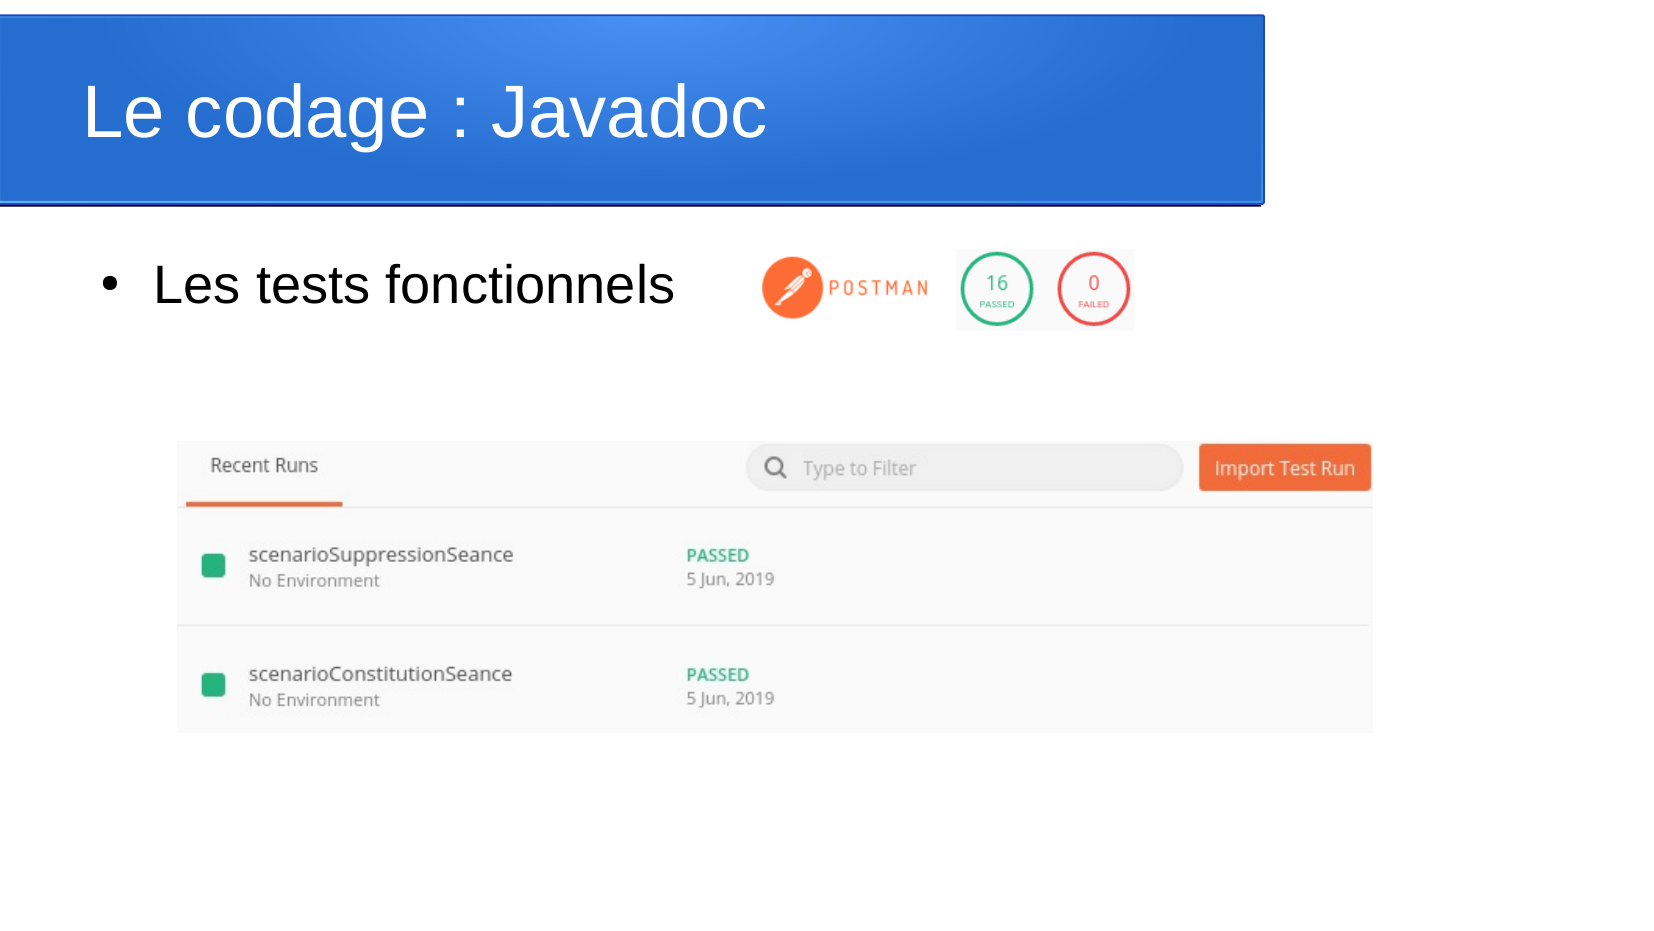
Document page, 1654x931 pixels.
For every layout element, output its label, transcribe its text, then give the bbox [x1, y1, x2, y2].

title Le codage : Javadoc [82, 35, 1235, 189]
list Les tests fonctionnels [82, 224, 1571, 886]
picture [755, 247, 1134, 331]
picture [177, 441, 1373, 733]
